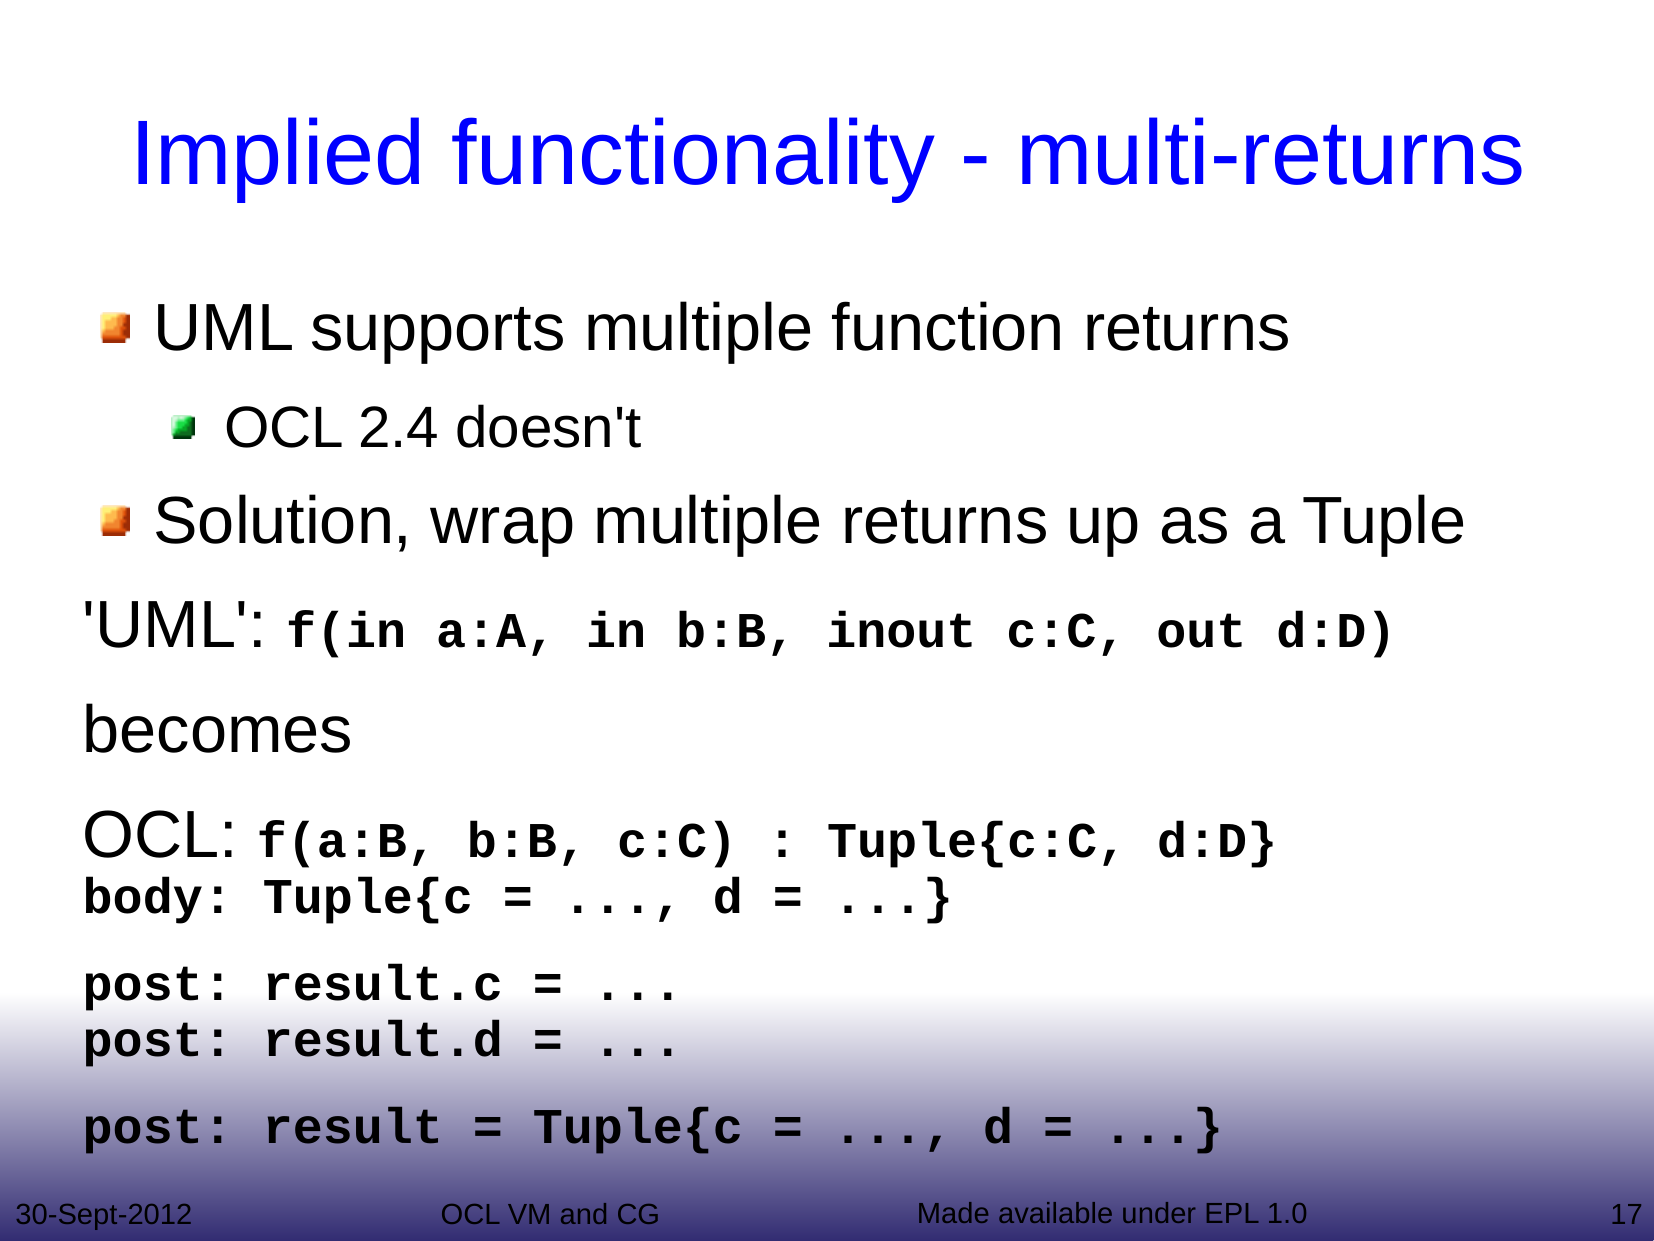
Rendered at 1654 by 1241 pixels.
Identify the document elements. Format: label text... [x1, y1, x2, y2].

title Implied functionality - multi-returns [29, 49, 1629, 257]
list UML supports multiple function returns OCL 2.4 doesn't Solution, wrap multiple returns up as a Tuple 'UML': f(in a:A, in b:B, inout c:C, out d:D) becomes OCL: f(a:B, b:B, c:C) : Tuple{c:C, d:D} body: Tuple{c = ..., d = ...} post: result.c = ... post: result.d = ... post: result = Tuple{c = ..., d = ...} [82, 290, 1571, 1159]
